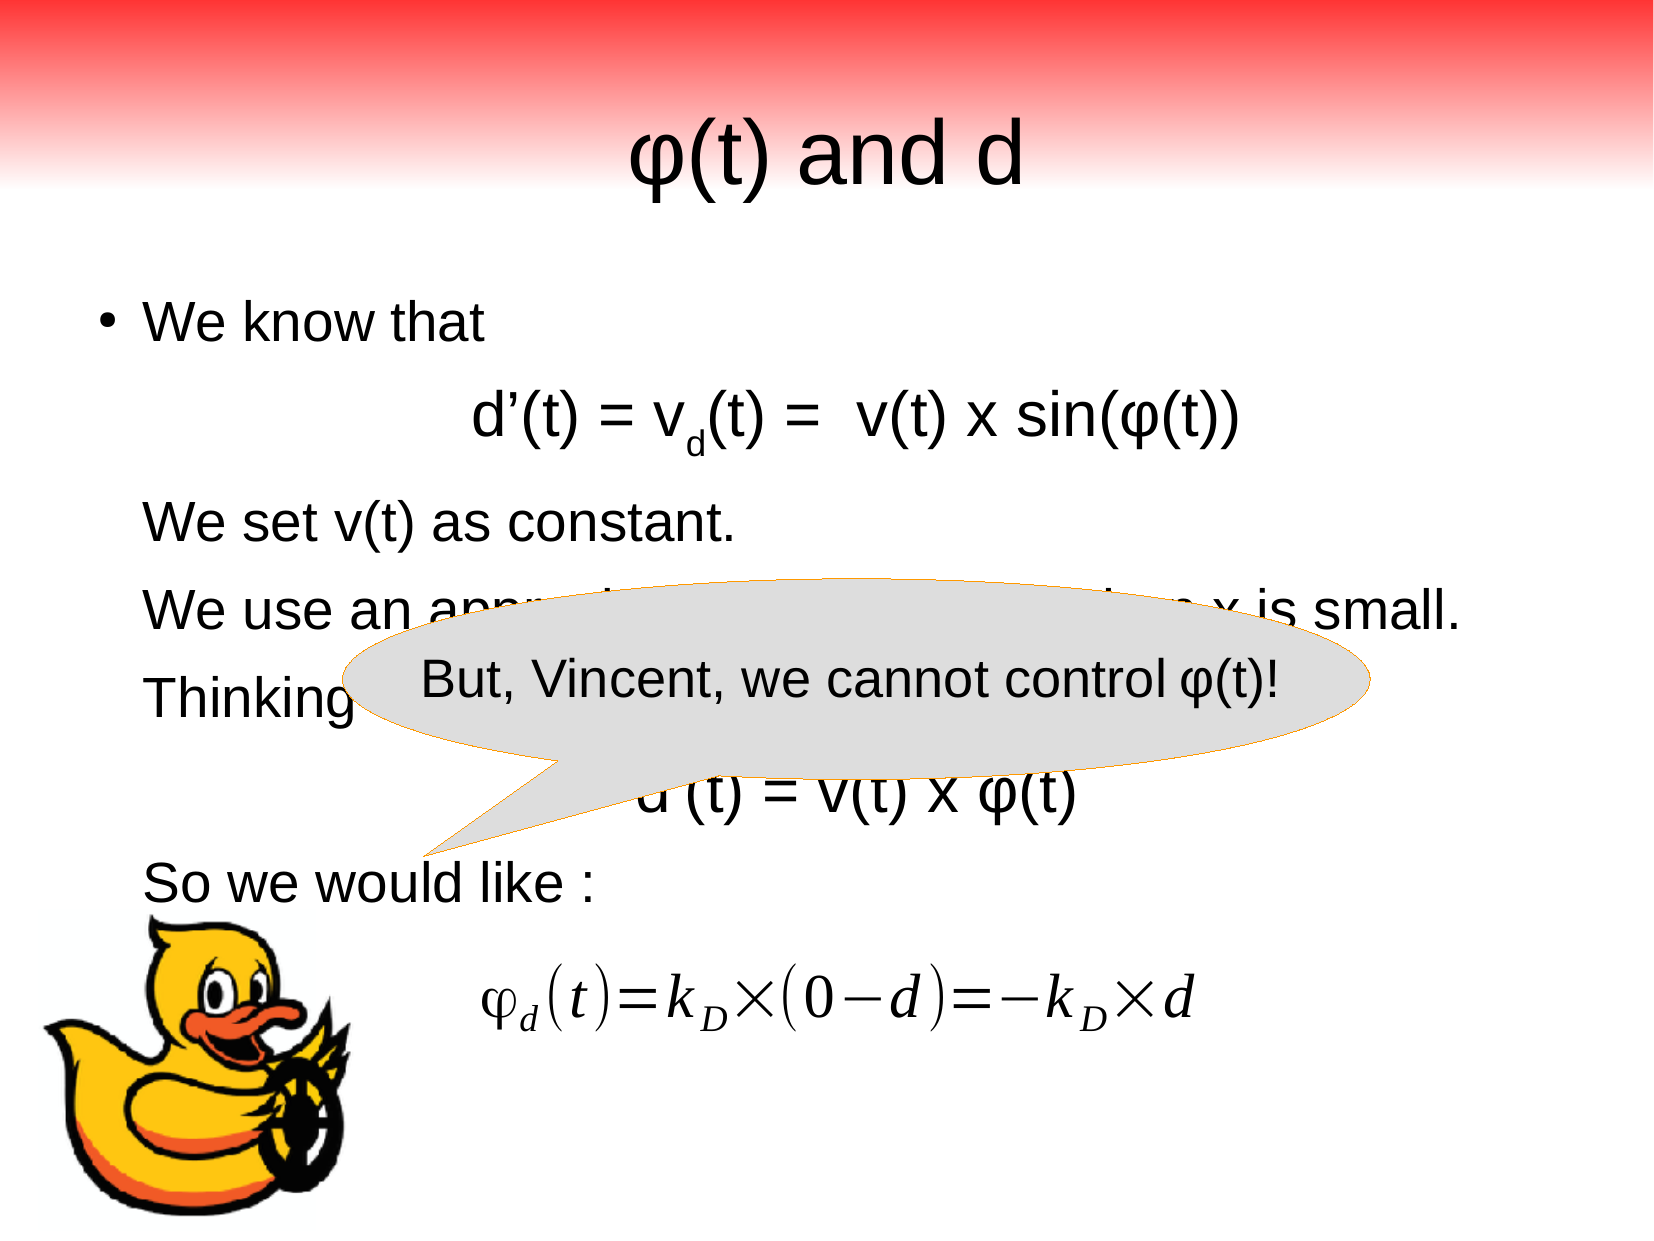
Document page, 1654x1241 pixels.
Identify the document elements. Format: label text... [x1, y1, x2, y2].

text_box [0, 0, 1654, 189]
list We know that d’(t) = vd(t) = v(t) x sin(φ(t)) We set v(t) as constant. We use an approximation: sin(x) ≈ x when x is small. Thinking that φ(t) is small, we have: d’(t) = v(t) x φ(t) So we would like : [82, 290, 1571, 1010]
text_box But, Vincent, we cannot control φ(t)! [342, 578, 1371, 857]
title φ(t) and d [82, 49, 1571, 257]
chart [472, 959, 1203, 1040]
picture [38, 909, 363, 1231]
